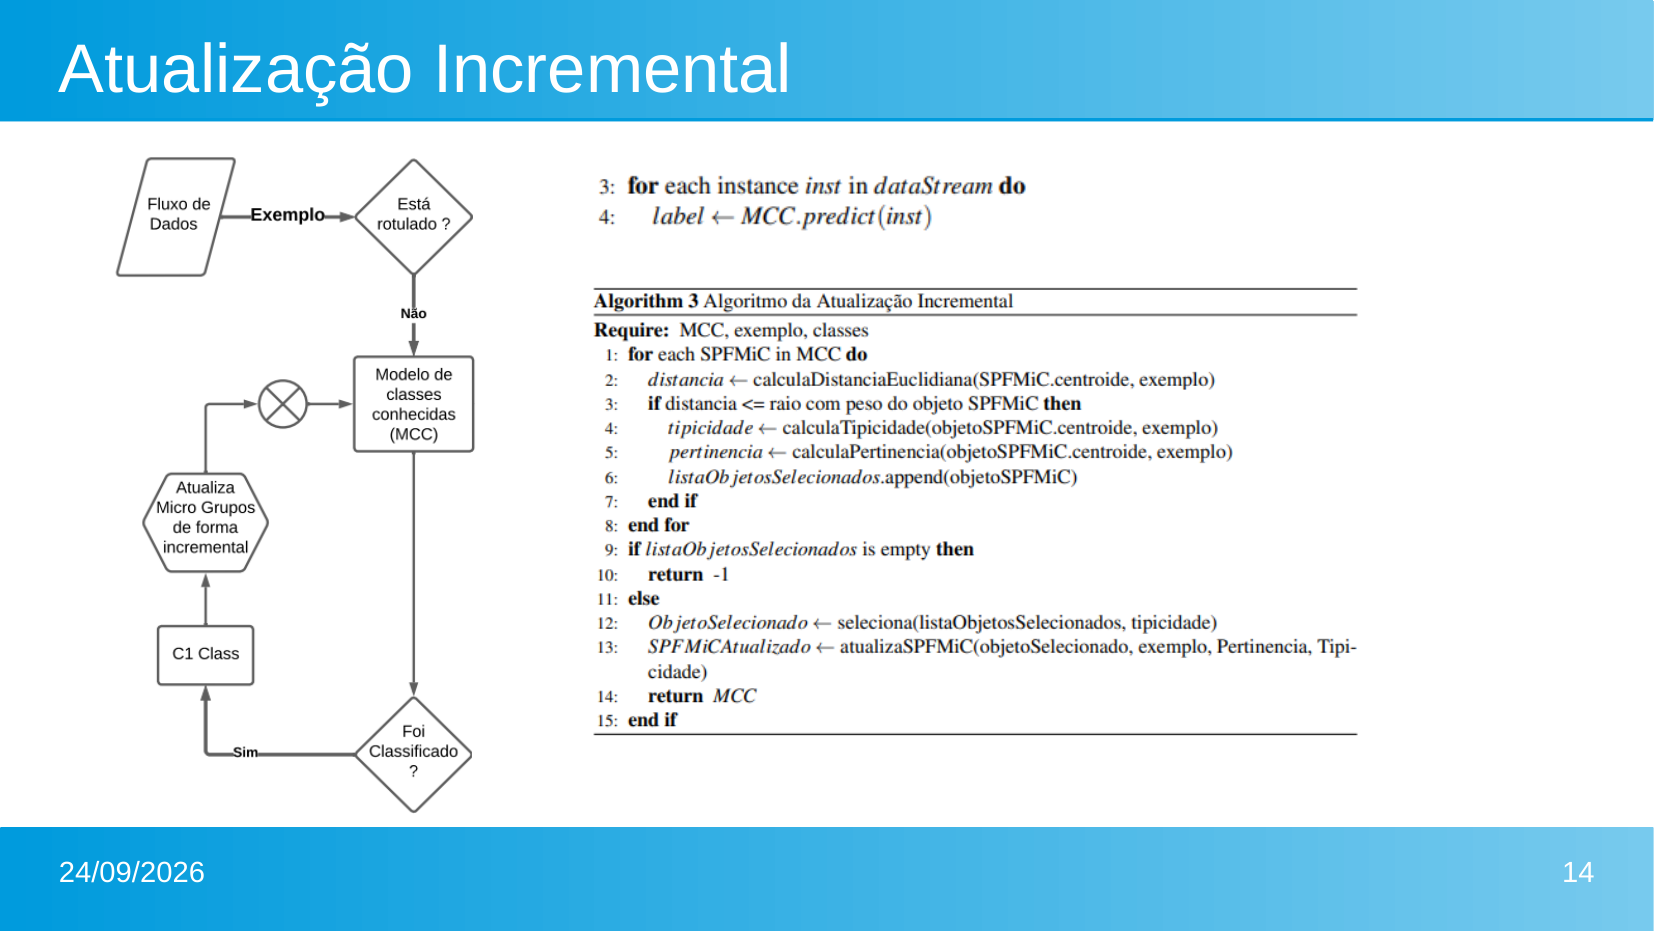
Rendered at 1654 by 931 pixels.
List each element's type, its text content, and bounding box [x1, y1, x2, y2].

picture [590, 170, 1054, 237]
picture [590, 286, 1363, 739]
picture [103, 147, 502, 818]
title Atualização Incremental [59, 29, 1595, 108]
